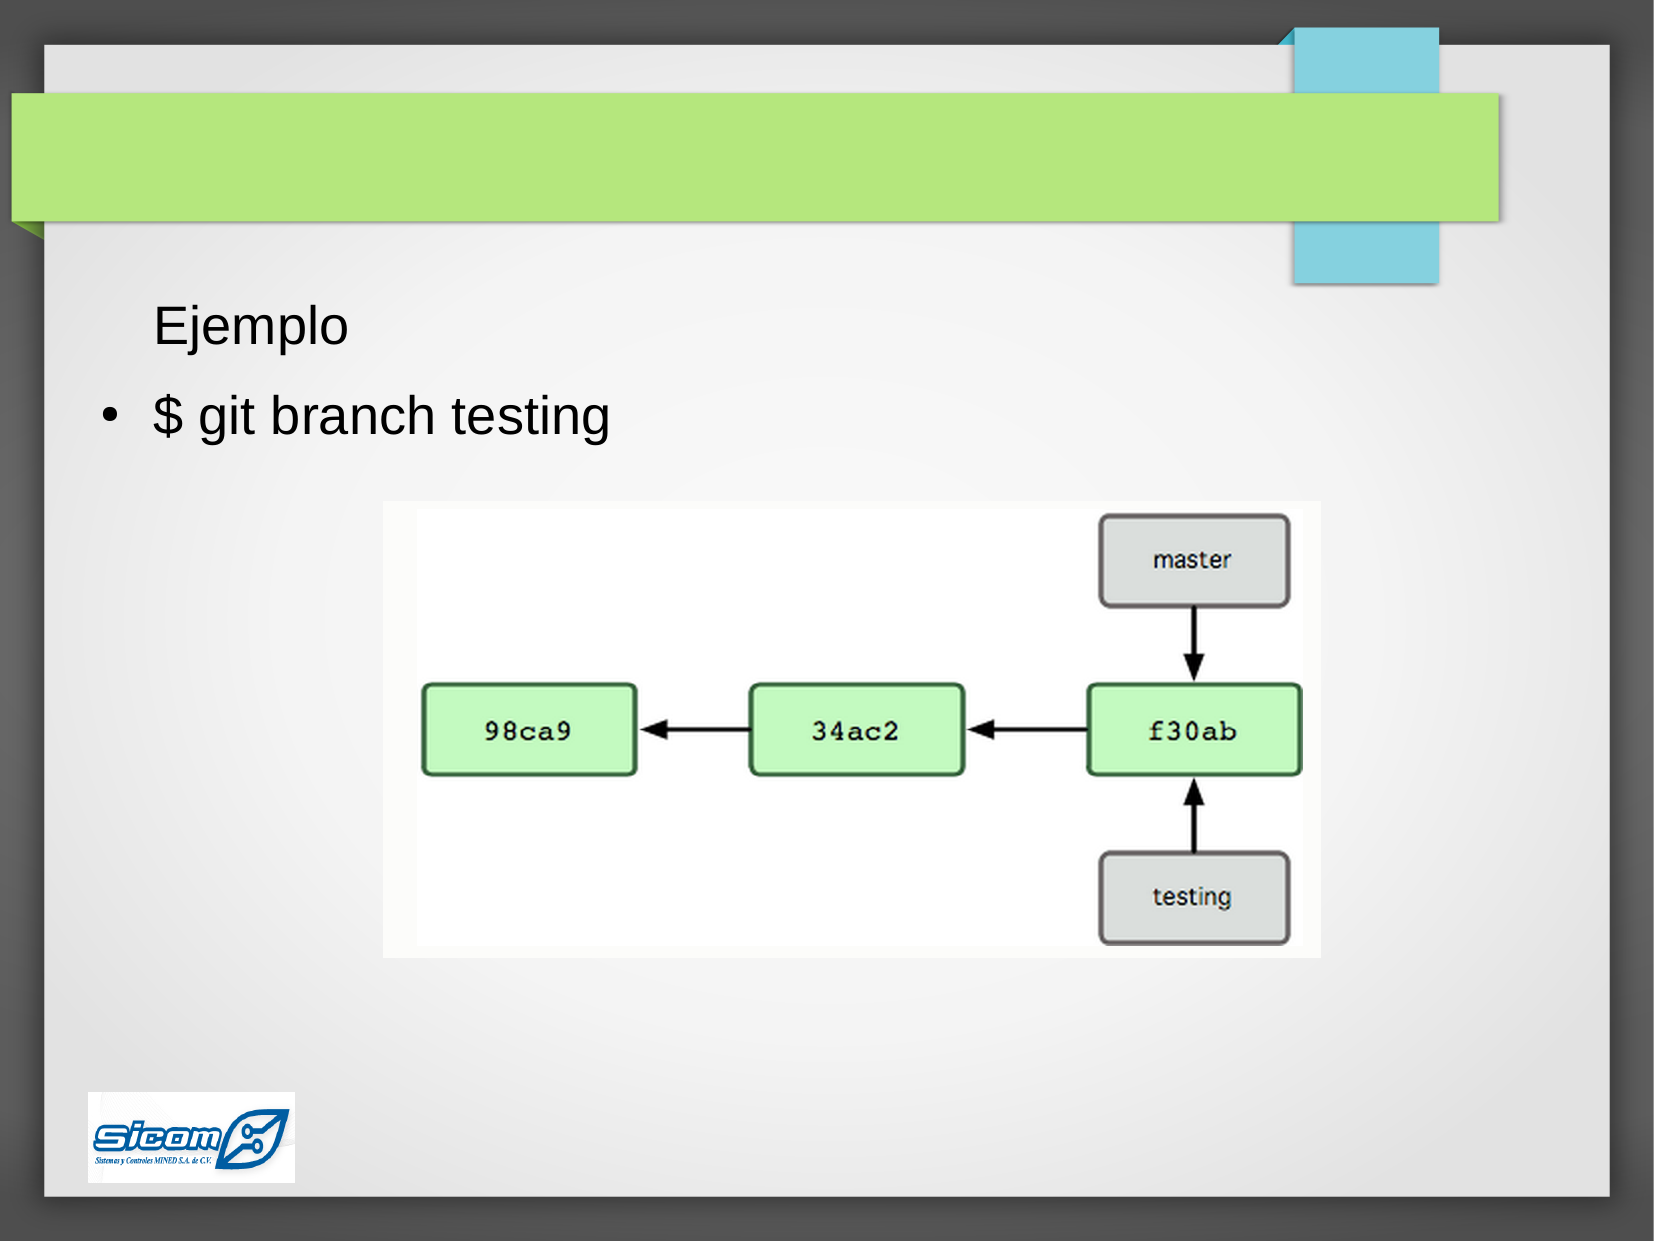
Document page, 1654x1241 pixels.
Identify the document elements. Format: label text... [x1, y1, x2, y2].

list Ejemplo $ git branch testing [82, 295, 1571, 1015]
picture [0, 0, 1654, 1241]
